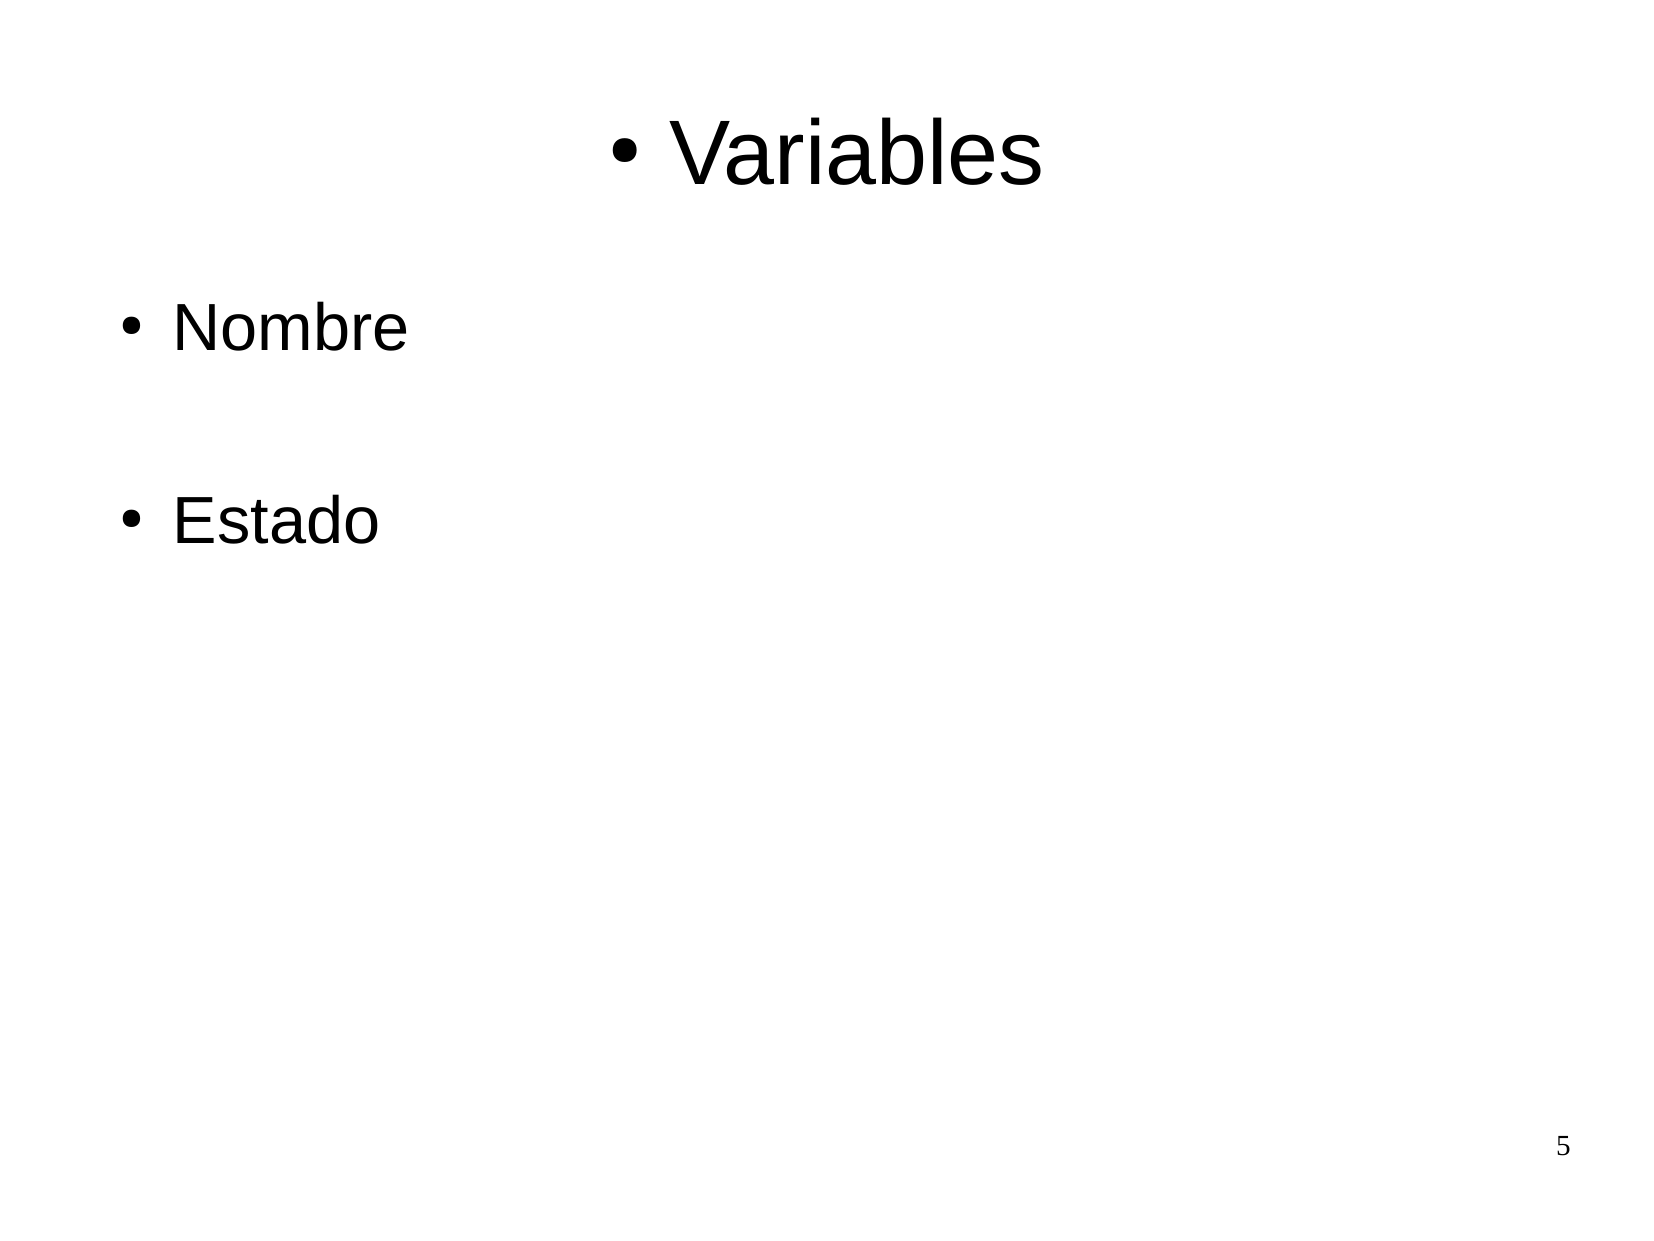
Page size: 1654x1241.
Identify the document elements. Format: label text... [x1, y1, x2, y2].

title Variables [82, 49, 1571, 257]
list Nombre Estado [101, 290, 1591, 1010]
